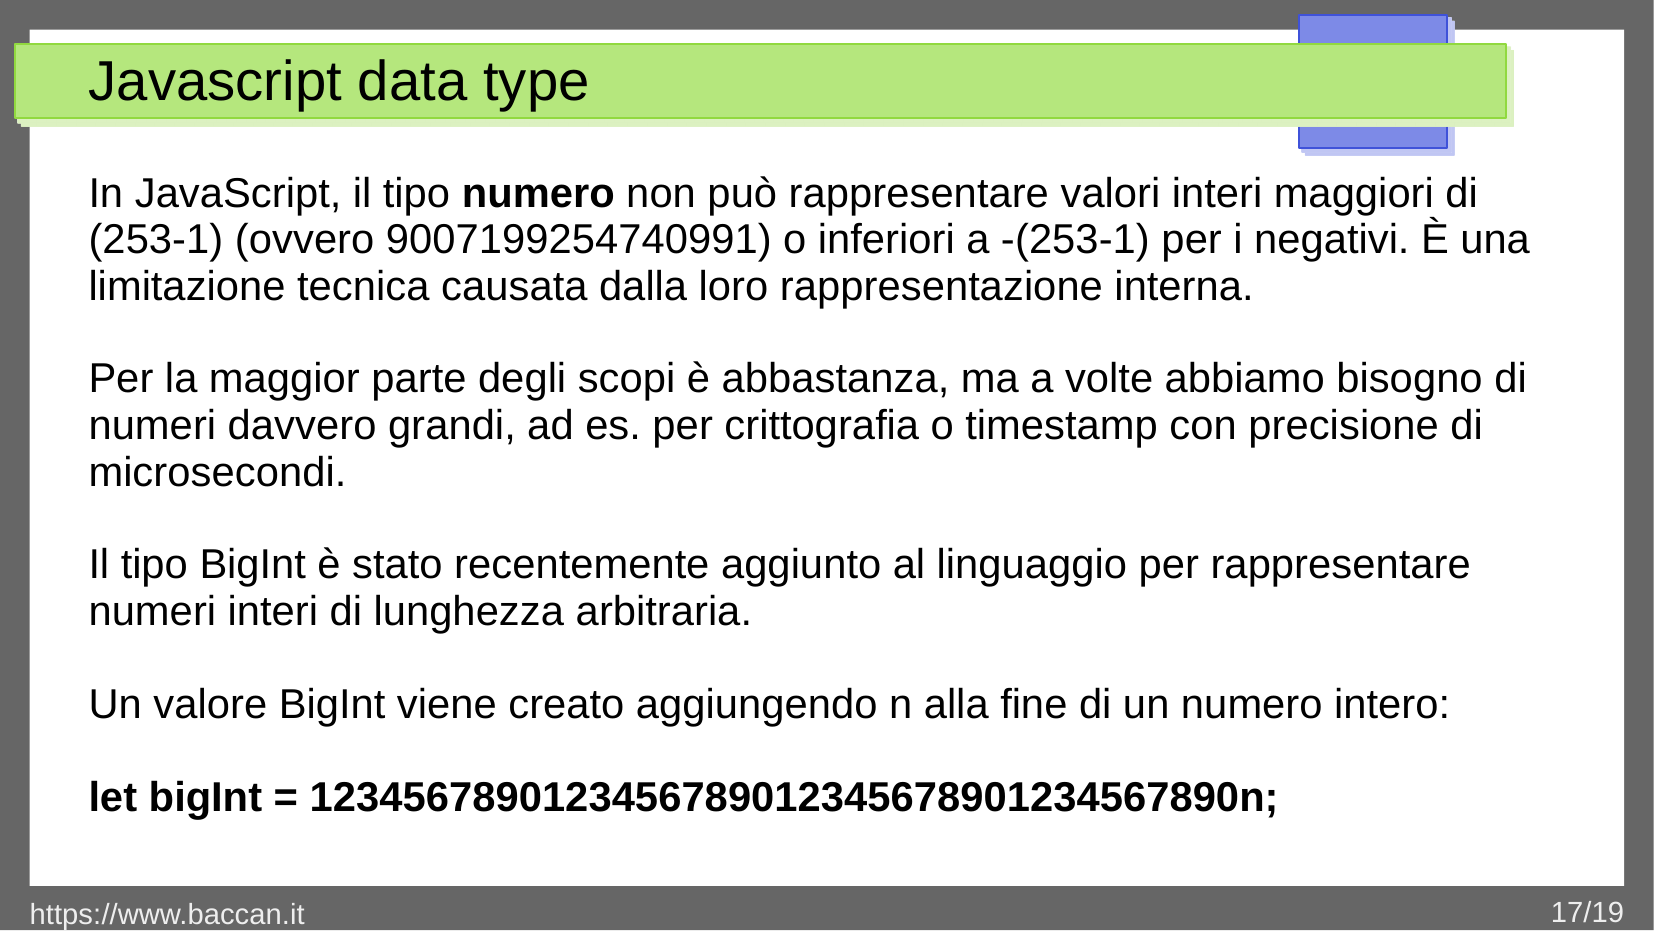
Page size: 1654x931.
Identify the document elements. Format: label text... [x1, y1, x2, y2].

title Javascript data type [88, 44, 1506, 119]
text_box In JavaScript, il tipo numero non può rappresentare valori interi maggiori di (253-1) (ovvero 9007199254740991) o inferiori a -(253-1) per i negativi. È una limitazione tecnica causata dalla loro rappresentazione interna. Per la maggior parte degli scopi è abbastanza, ma a volte abbiamo bisogno di numeri davvero grandi, ad es. per crittografia o timestamp con precisione di microsecondi. Il tipo BigInt è stato recentemente aggiunto al linguaggio per rappresentare numeri interi di lunghezza arbitraria. Un valore BigInt viene creato aggiungendo n alla fine di un numero intero: let bigInt = 1234567890123456789012345678901234567890n; [88, 169, 1565, 821]
